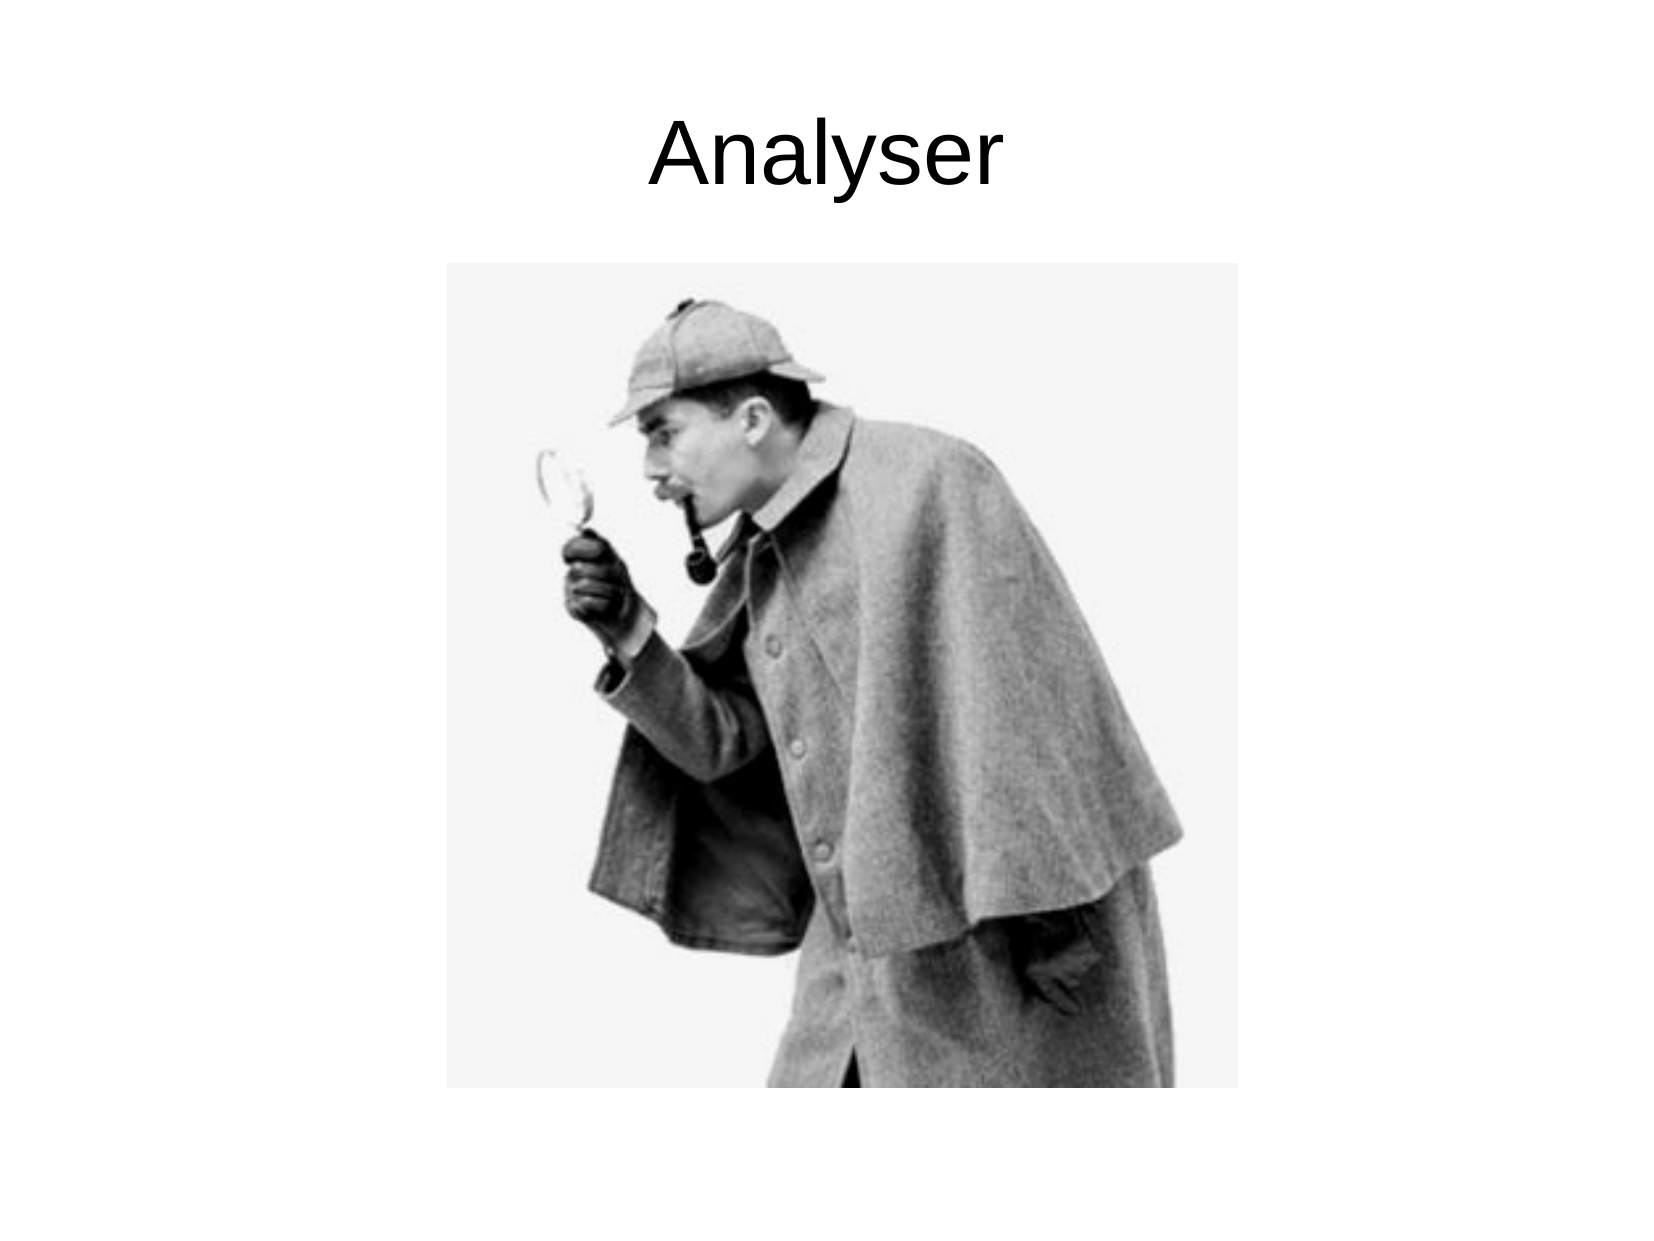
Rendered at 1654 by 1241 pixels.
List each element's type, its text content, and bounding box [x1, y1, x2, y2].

title Analyser [82, 56, 1571, 250]
picture [447, 263, 1238, 1088]
